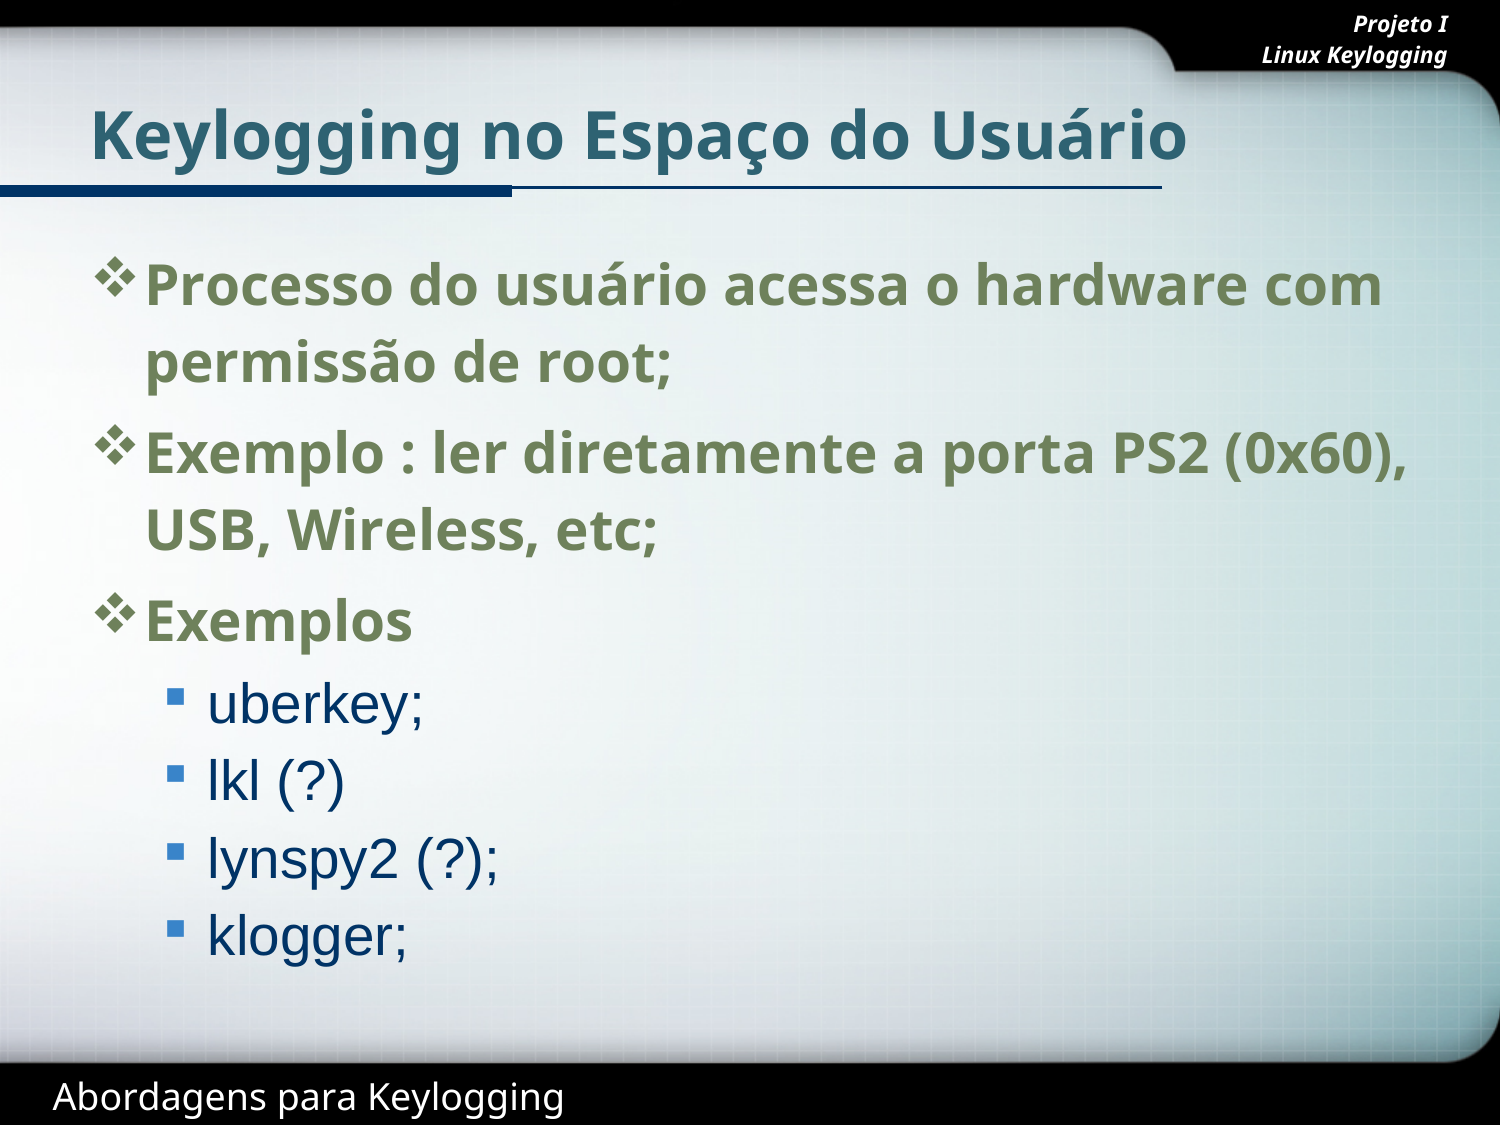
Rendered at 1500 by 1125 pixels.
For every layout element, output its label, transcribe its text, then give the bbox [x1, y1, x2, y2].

list Processo do usuário acessa o hardware com permissão de root; Exemplo : ler diretamente a porta PS2 (0x60), USB, Wireless, etc; Exemplos uberkey; lkl (?) lynspy2 (?); klogger; [75, 237, 1426, 980]
title Keylogging no Espaço do Usuário [75, 85, 1426, 182]
text_box Abordagens para Keylogging [37, 1065, 976, 1125]
picture [0, 0, 1500, 1125]
